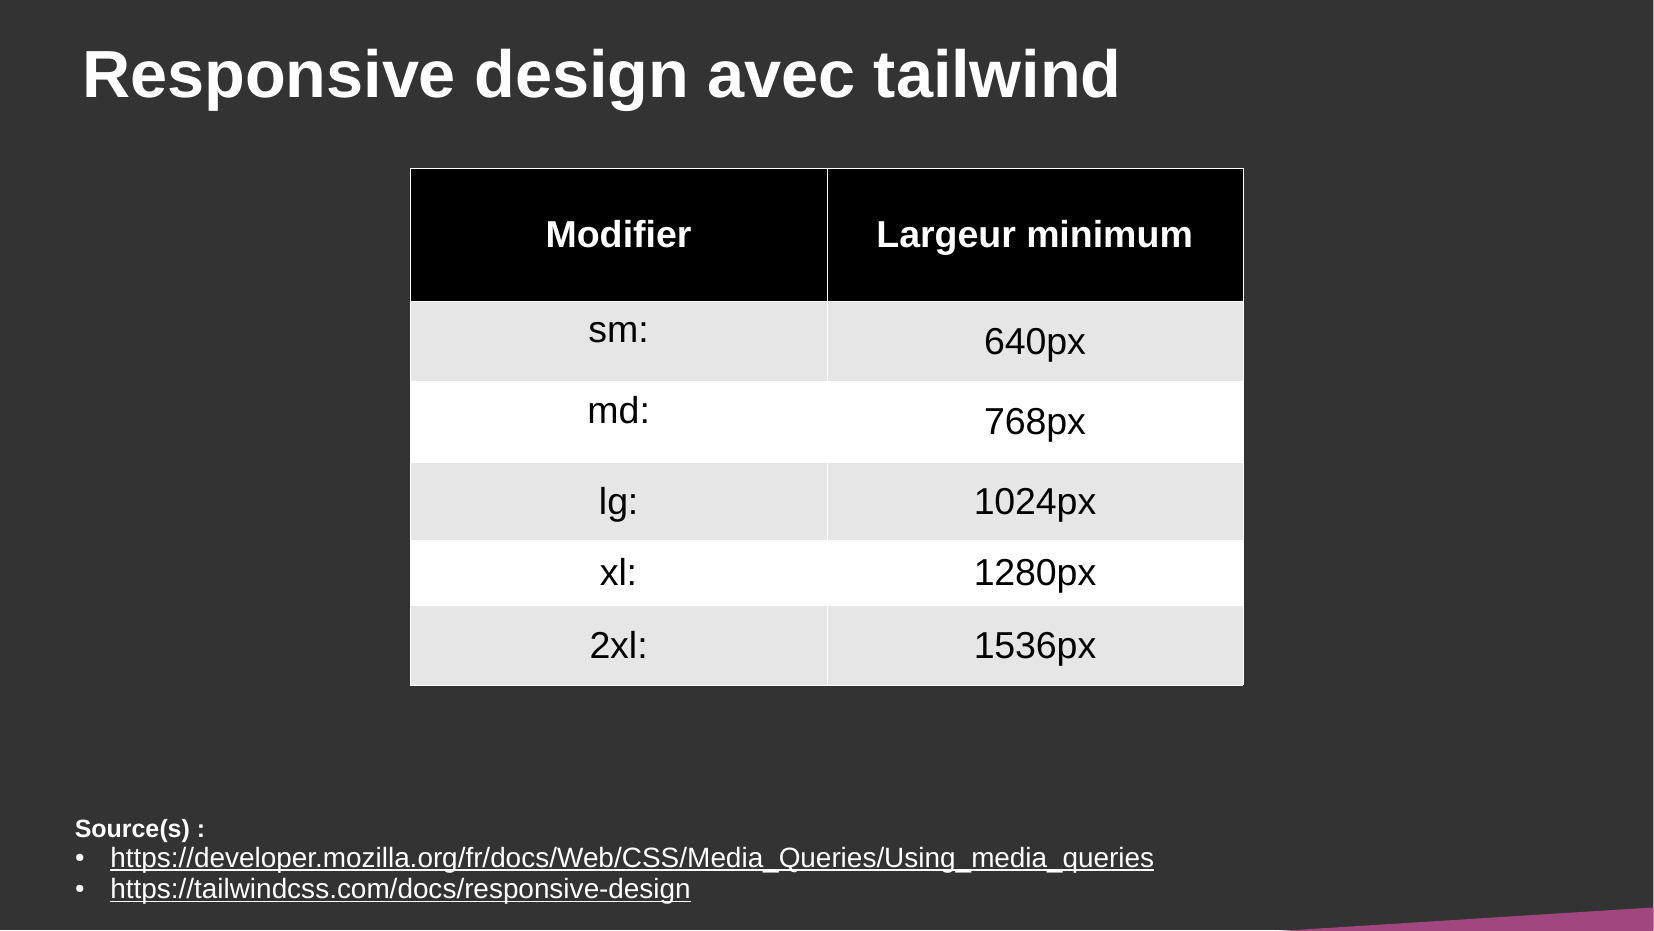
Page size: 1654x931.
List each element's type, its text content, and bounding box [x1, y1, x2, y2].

table_cell 2xl: [411, 606, 827, 685]
text_box [1278, 907, 1654, 931]
table_cell 1280px [828, 541, 1243, 605]
table_cell 1024px [828, 463, 1243, 540]
table_header Modifier [411, 169, 827, 301]
table_cell sm: [411, 302, 827, 381]
title Responsive design avec tailwind [82, 37, 1571, 114]
table_header Largeur minimum [828, 169, 1243, 301]
table_cell 640px [828, 302, 1243, 381]
table_cell 768px [828, 382, 1243, 462]
text_box Source(s) : https://developer.mozilla.org/fr/docs/Web/CSS/Media_Queries/Using_media_queries https://tailwindcss.com/docs/responsive-design [60, 807, 1583, 913]
table_cell xl: [411, 541, 827, 605]
table_cell md: [411, 382, 827, 462]
table_cell 1536px [828, 606, 1243, 685]
table_cell lg: [411, 463, 827, 540]
